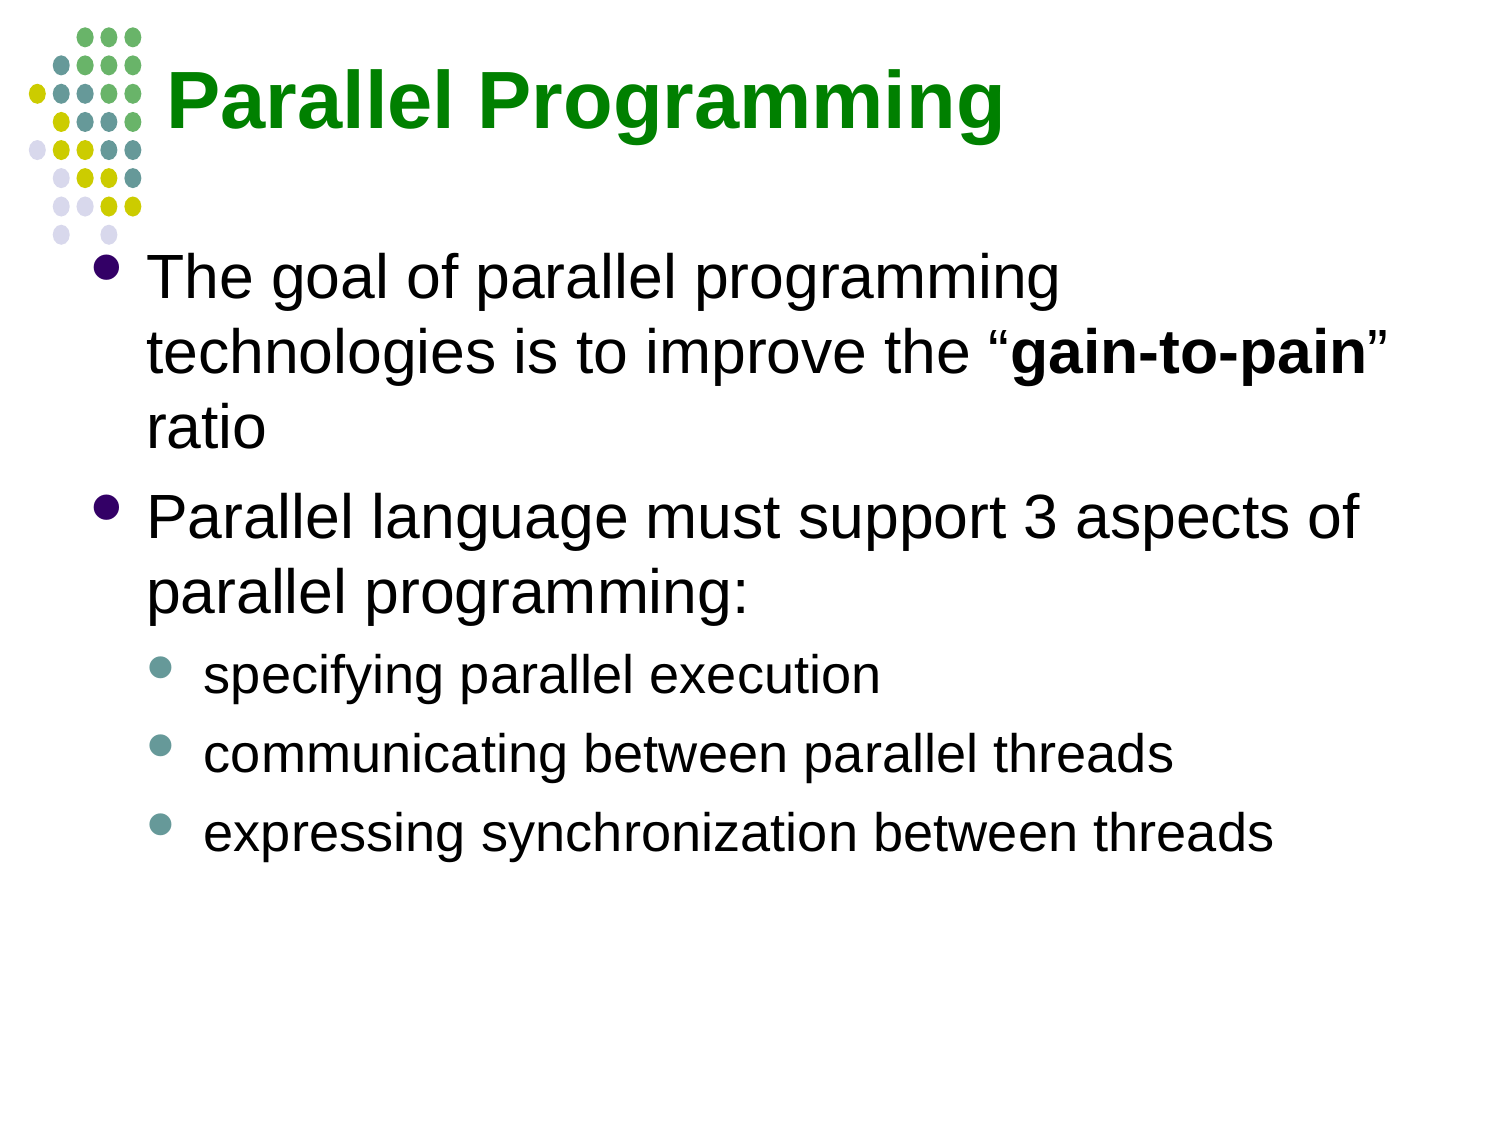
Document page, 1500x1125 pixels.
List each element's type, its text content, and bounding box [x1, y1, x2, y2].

title Parallel Programming [151, 40, 1390, 176]
list The goal of parallel programming technologies is to improve the “gain-to-pain” ratio Parallel language must support 3 aspects of parallel programming: specifying parallel execution communicating between parallel threads expressing synchronization between threads [75, 228, 1426, 1006]
